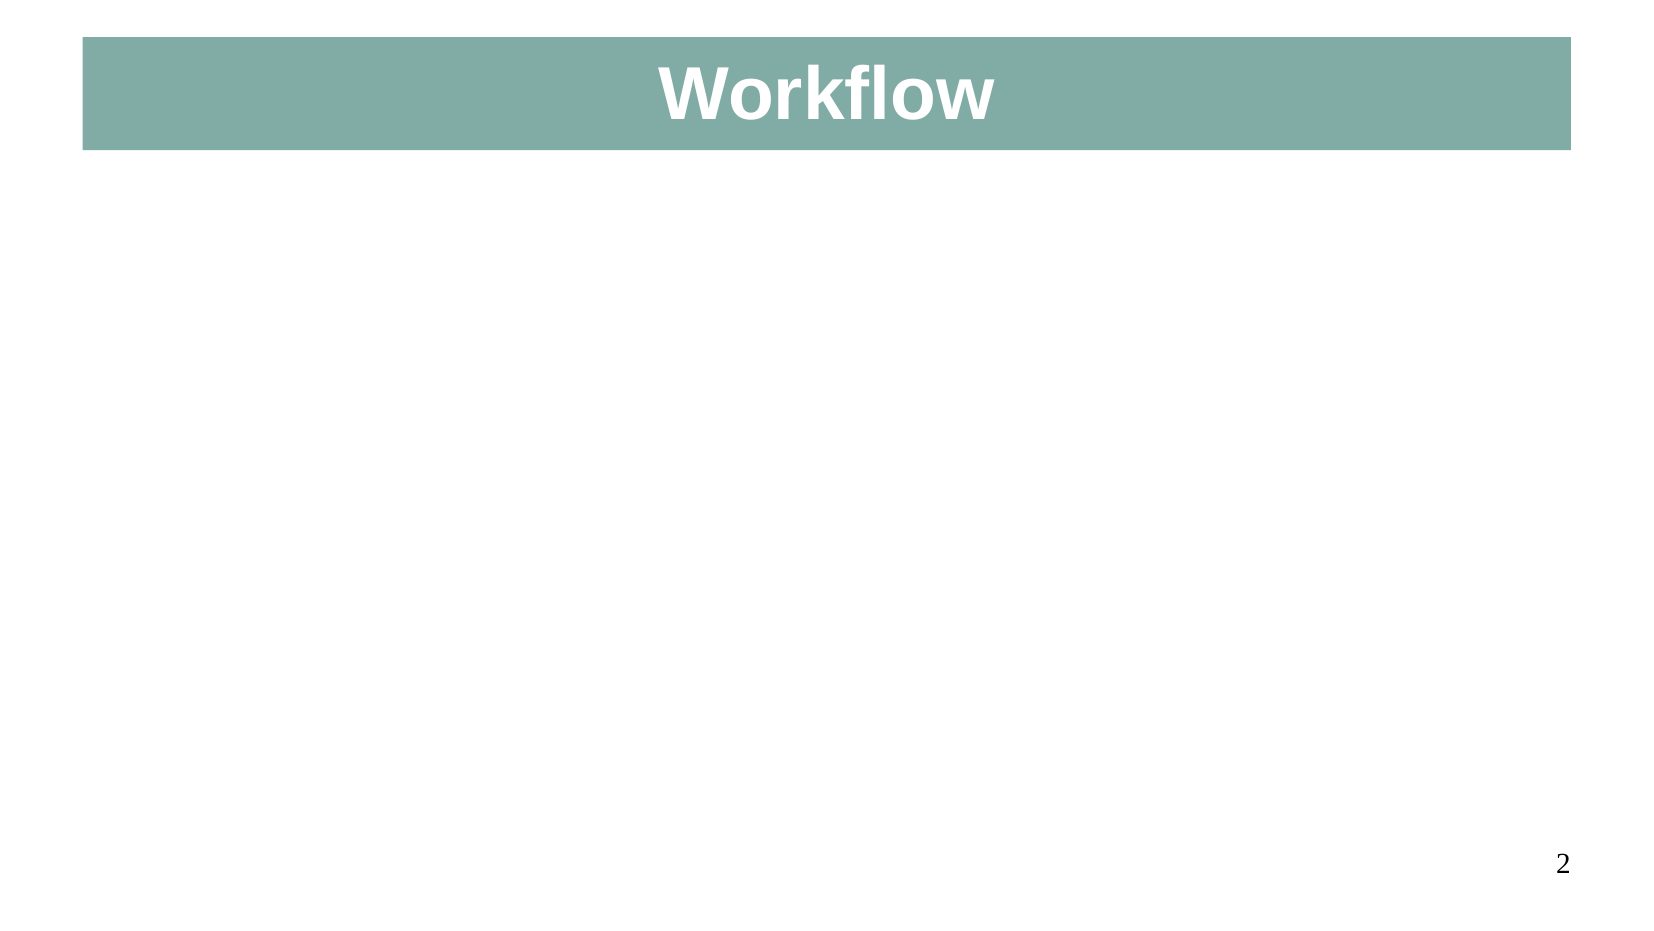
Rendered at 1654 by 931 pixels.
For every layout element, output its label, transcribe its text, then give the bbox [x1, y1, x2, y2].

title Workflow [82, 37, 1571, 151]
